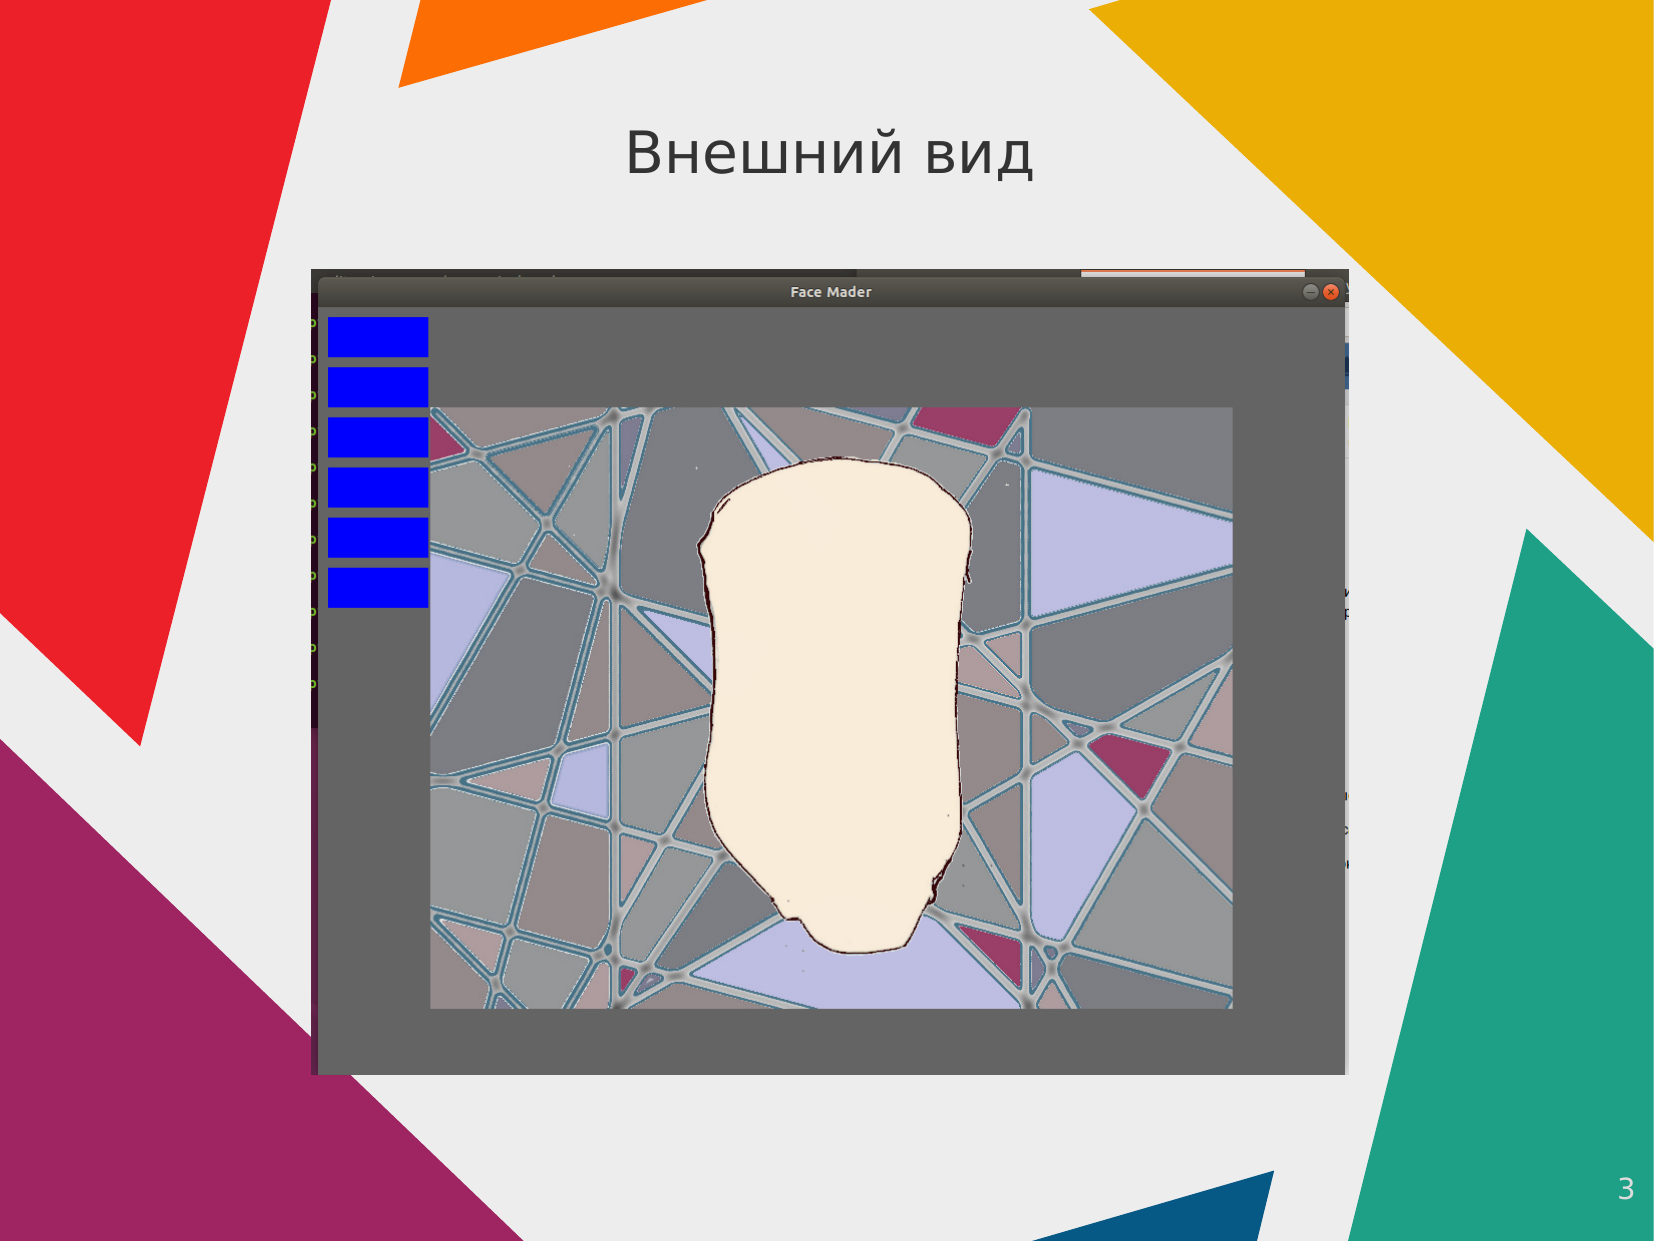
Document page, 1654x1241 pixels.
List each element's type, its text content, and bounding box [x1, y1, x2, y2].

picture [308, 269, 1351, 1081]
title Внешний вид [289, 49, 1372, 257]
